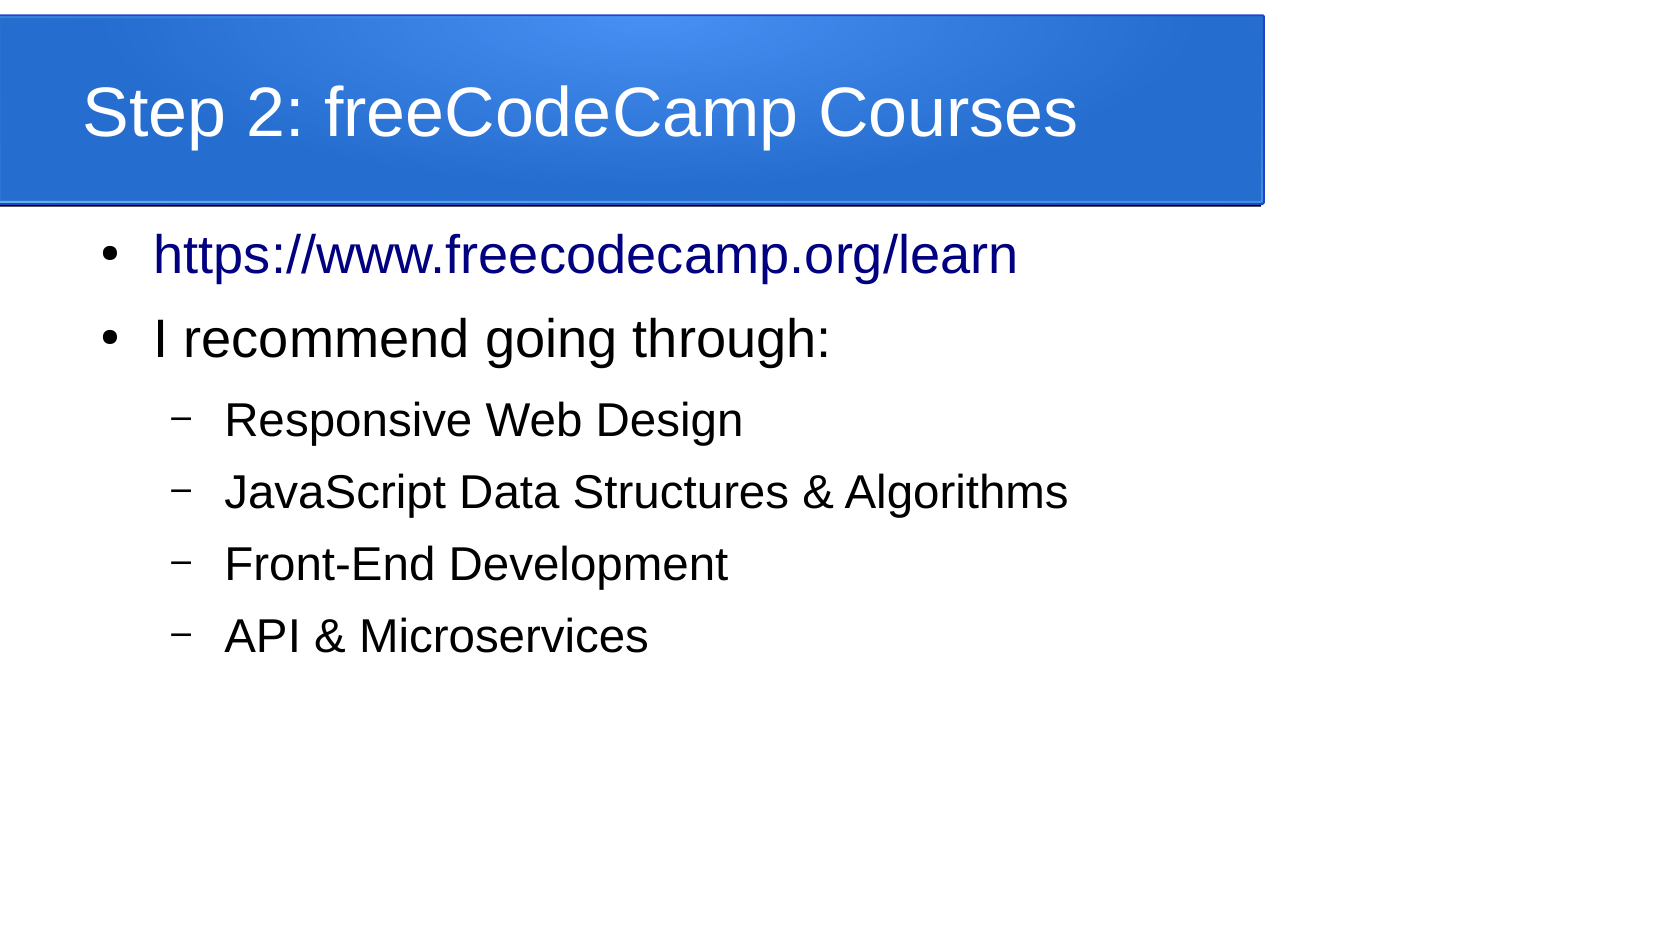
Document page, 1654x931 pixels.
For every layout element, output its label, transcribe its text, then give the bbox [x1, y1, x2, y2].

title Step 2: freeCodeCamp Courses [82, 35, 1235, 189]
list https://www.freecodecamp.org/learn I recommend going through: Responsive Web Design JavaScript Data Structures & Algorithms Front-End Development API & Microservices [82, 224, 1571, 764]
